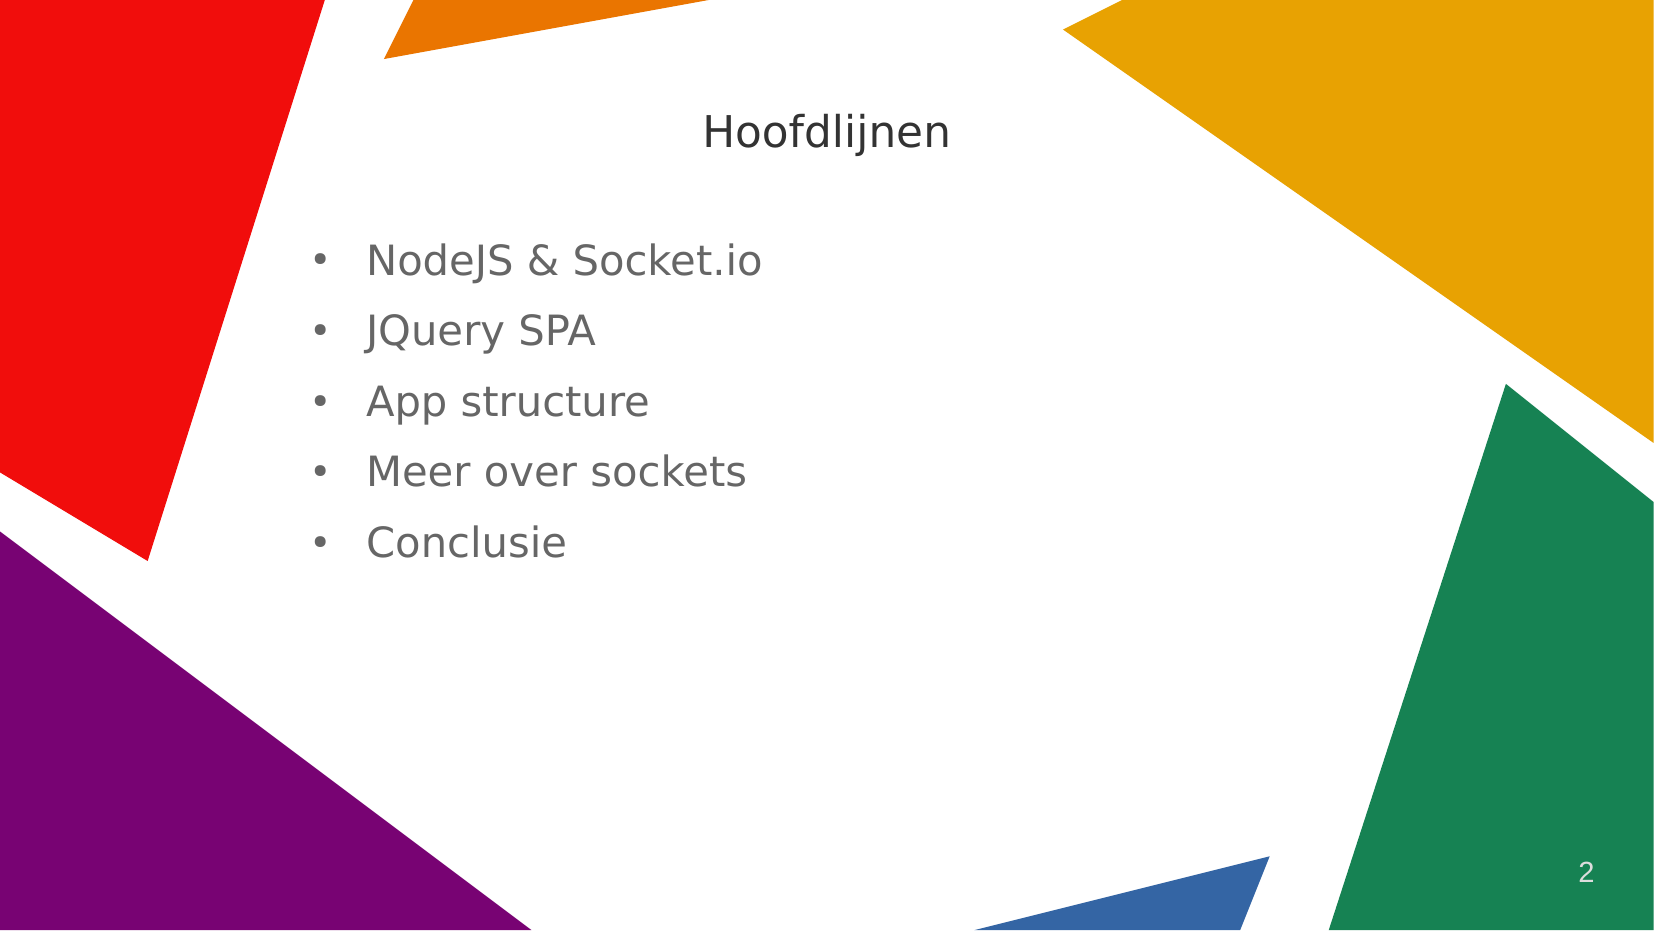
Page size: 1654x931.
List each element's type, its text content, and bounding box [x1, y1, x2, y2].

title Hoofdlijnen [295, 59, 1359, 207]
list NodeJS & Socket.io JQuery SPA App structure Meer over sockets Conclusie [295, 236, 1359, 827]
